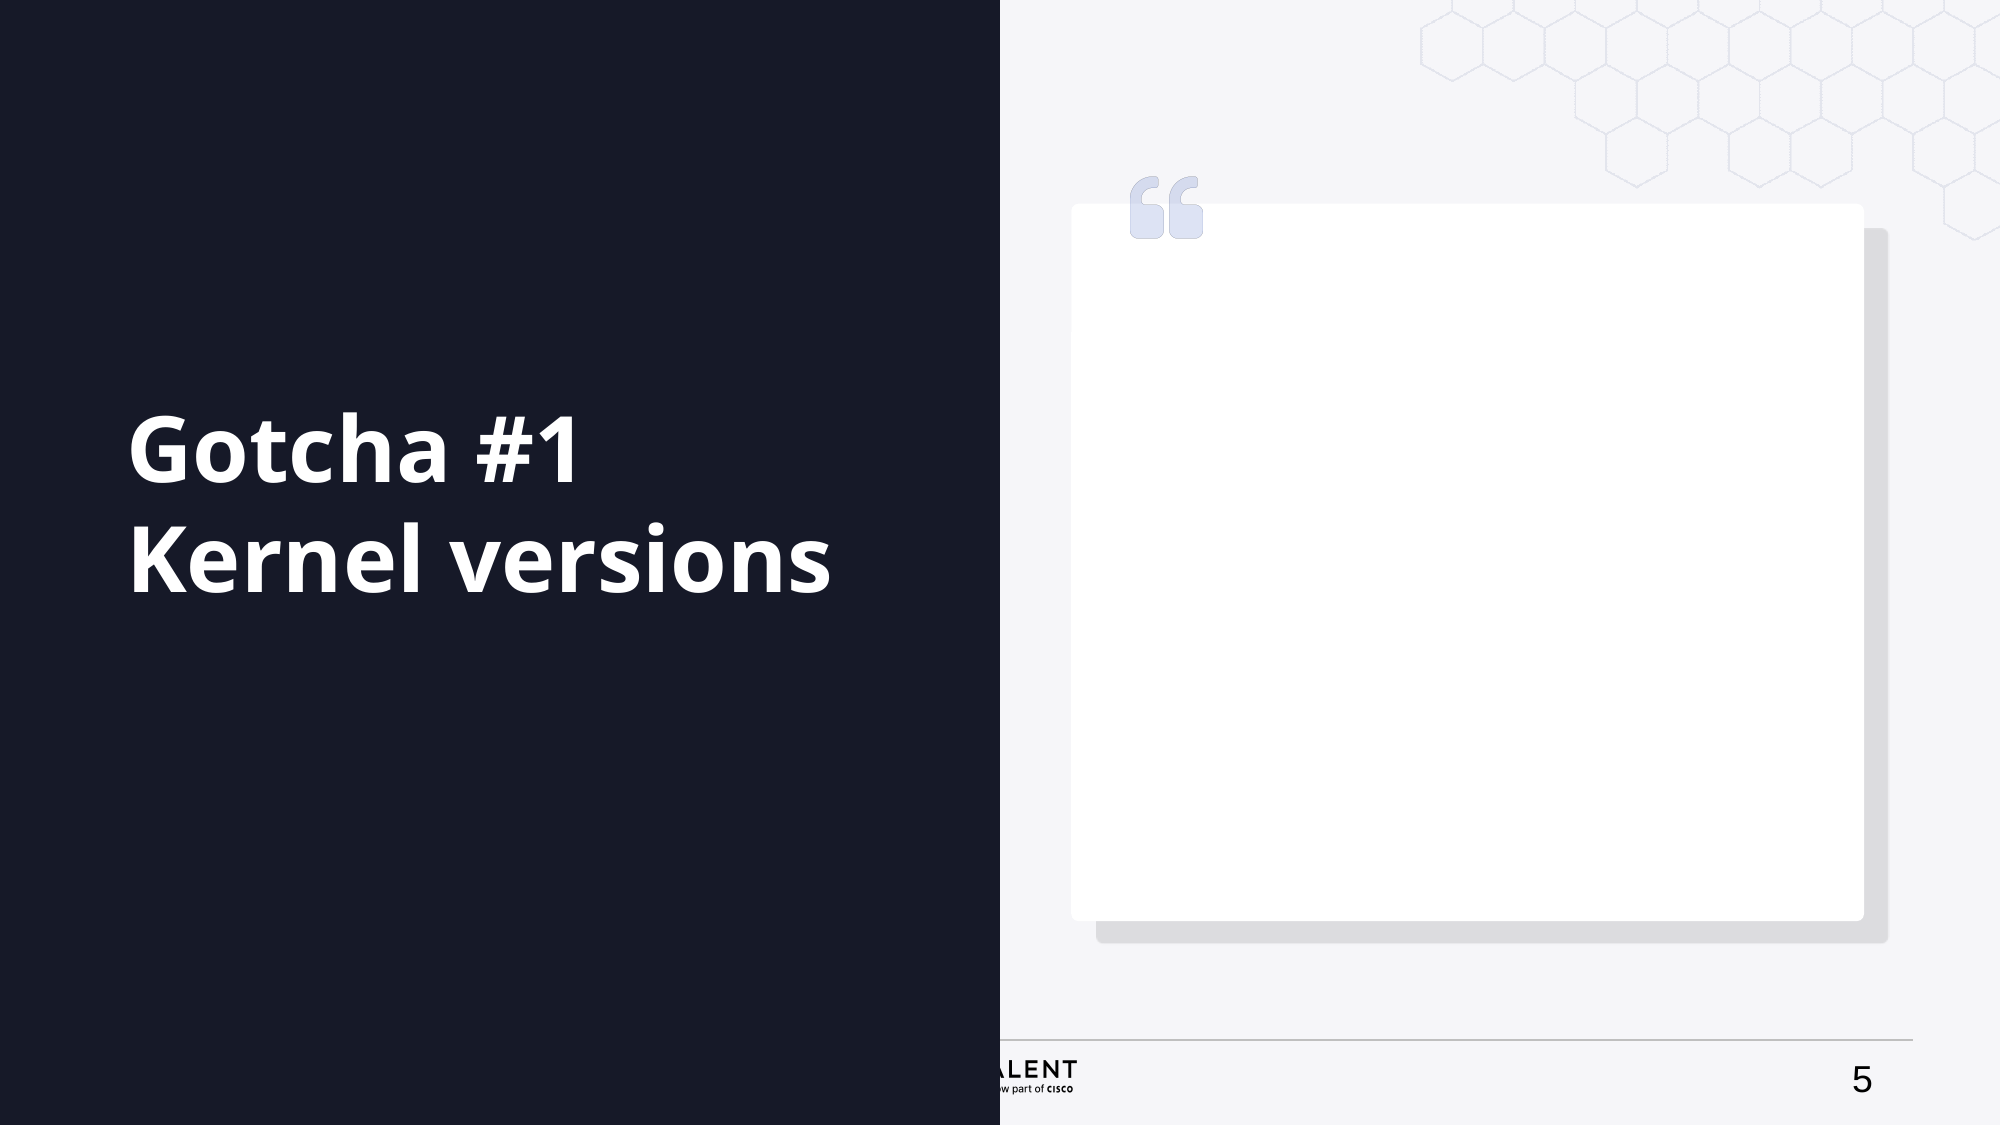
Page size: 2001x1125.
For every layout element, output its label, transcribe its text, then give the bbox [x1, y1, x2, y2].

list Gotcha #1 Kernel versions [110, 383, 871, 621]
picture [1000, 0, 2000, 1125]
